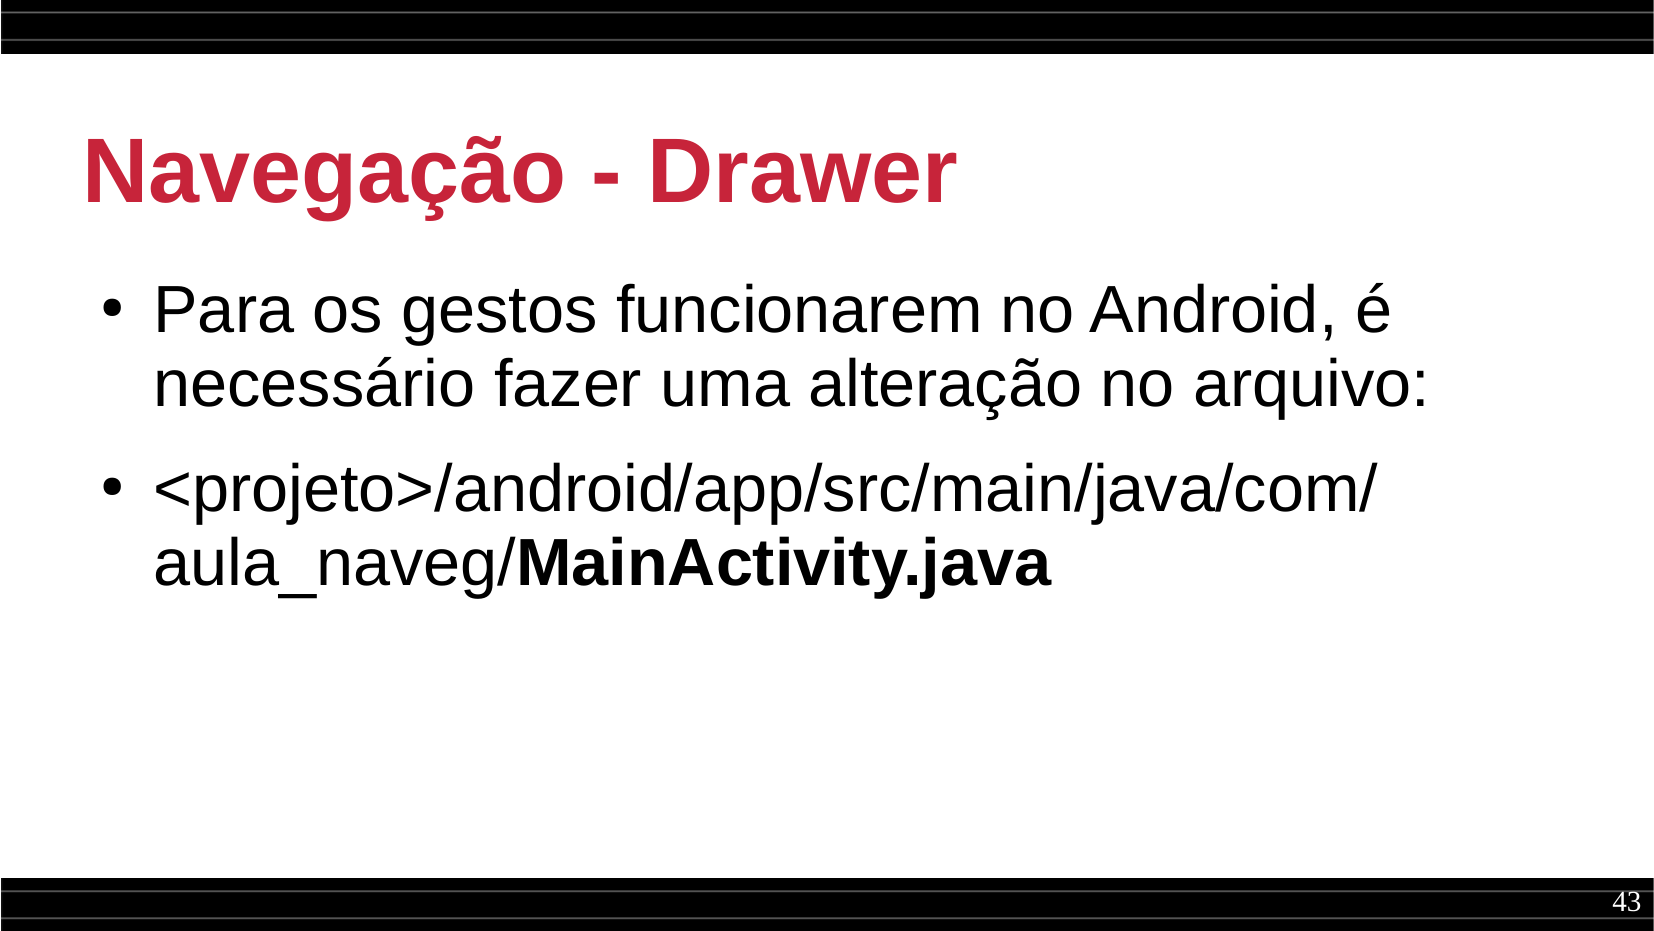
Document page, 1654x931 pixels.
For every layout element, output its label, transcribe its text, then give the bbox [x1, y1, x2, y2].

picture [1, 0, 1654, 54]
title Navegação - Drawer [82, 92, 1571, 249]
list Para os gestos funcionarem no Android, é necessário fazer uma alteração no arquivo: <projeto>/android/app/src/main/java/com/aula_naveg/MainActivity.java [82, 271, 1571, 758]
picture [1, 878, 1654, 931]
